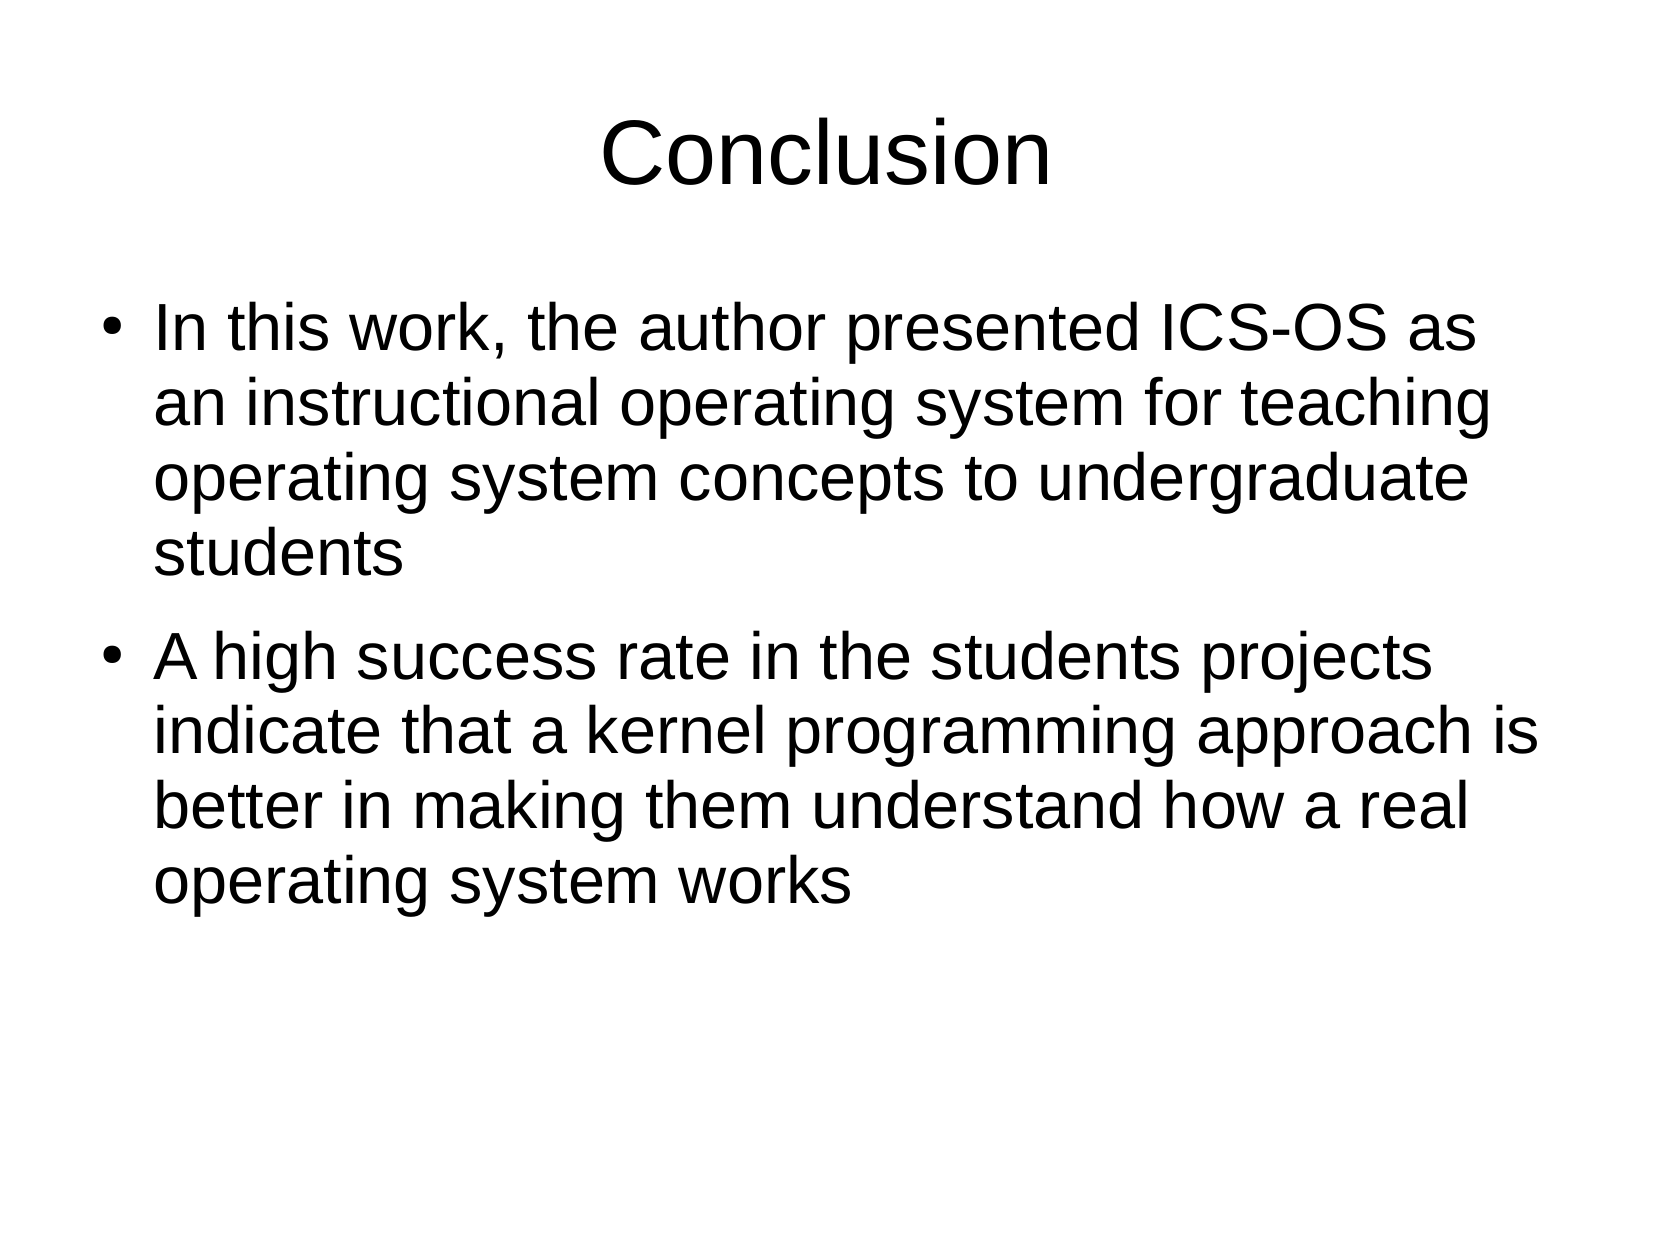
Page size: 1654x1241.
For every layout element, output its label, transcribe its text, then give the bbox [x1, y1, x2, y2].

title Conclusion [82, 56, 1571, 250]
list In this work, the author presented ICS-OS as an instructional operating system for teaching operating system concepts to undergraduate students A high success rate in the students projects indicate that a kernel programming approach is better in making them understand how a real operating system works [82, 290, 1571, 1109]
